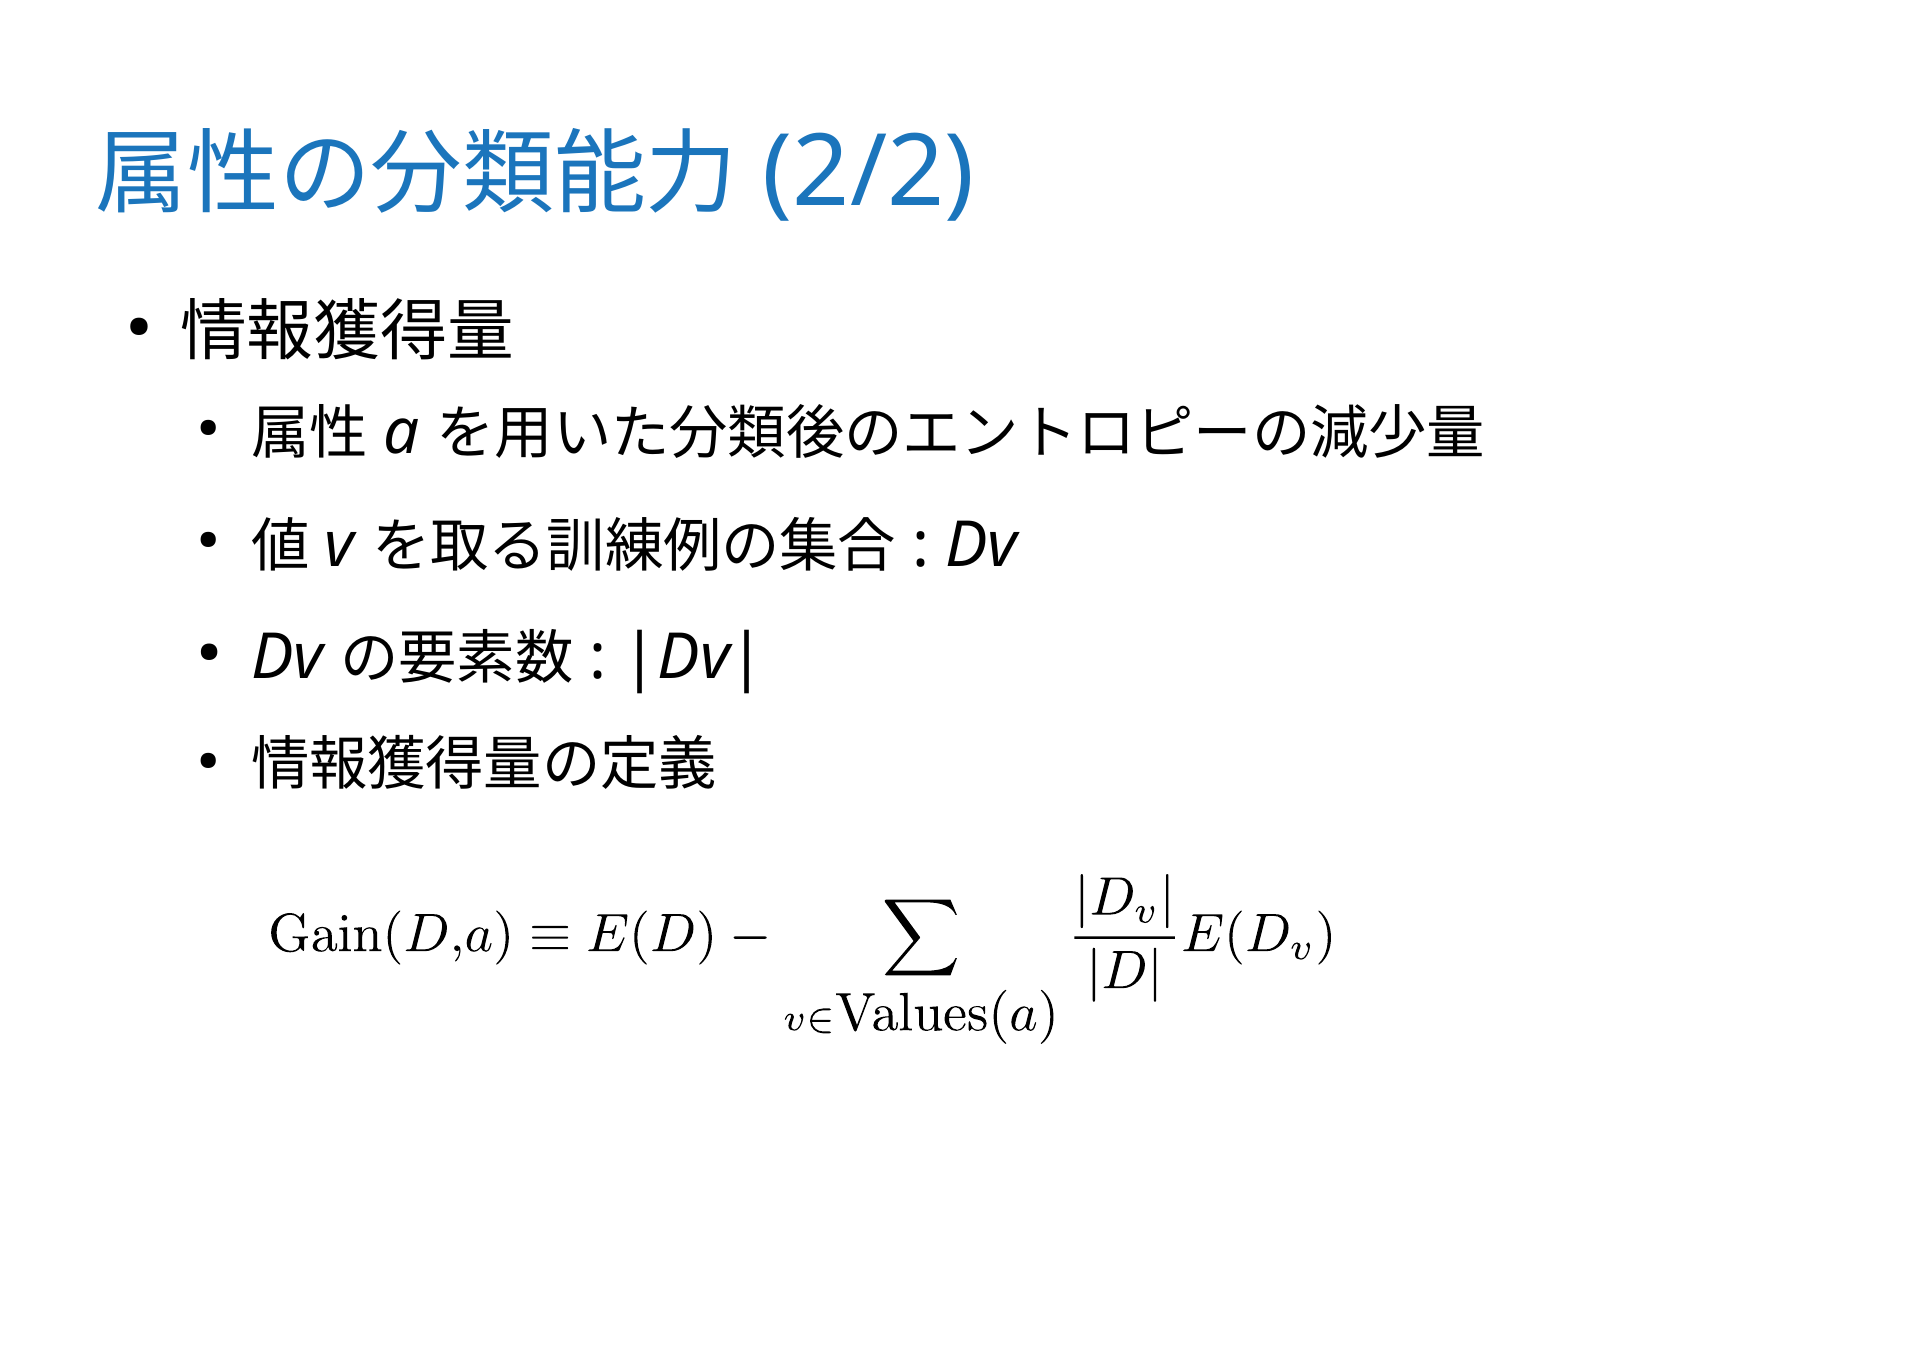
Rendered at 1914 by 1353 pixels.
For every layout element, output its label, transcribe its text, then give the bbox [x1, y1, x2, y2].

list 情報獲得量 属性aを用いた分類後のエントロピーの減少量 値vを取る訓練例の集合: Dv Dvの要素数: |Dv| 情報獲得量の定義 [109, 283, 1832, 1068]
text_box [268, 874, 1337, 1044]
title 属性の分類能力(2/2) [95, 53, 1818, 280]
